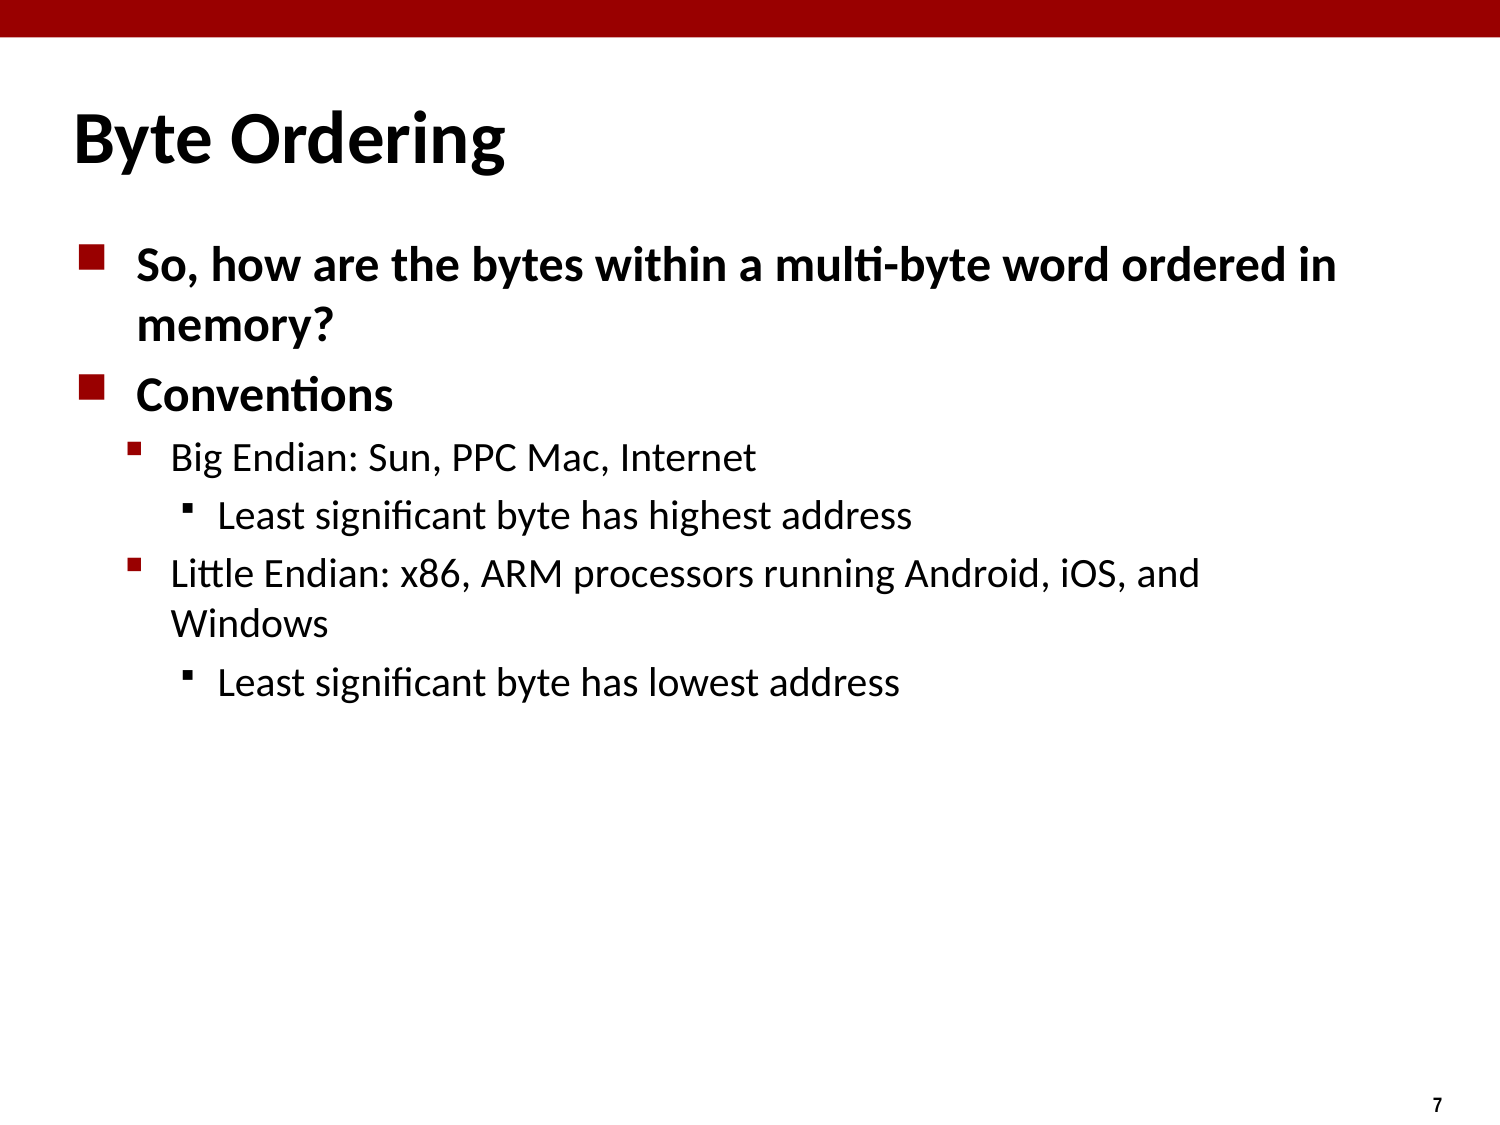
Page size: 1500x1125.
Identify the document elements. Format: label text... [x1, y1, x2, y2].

title Byte Ordering [58, 71, 1304, 197]
list So, how are the bytes within a multi-byte word ordered in memory? Conventions Big Endian: Sun, PPC Mac, Internet Least significant byte has highest address Little Endian: x86, ARM processors running Android, iOS, and Windows Least significant byte has lowest address [65, 223, 1361, 1040]
